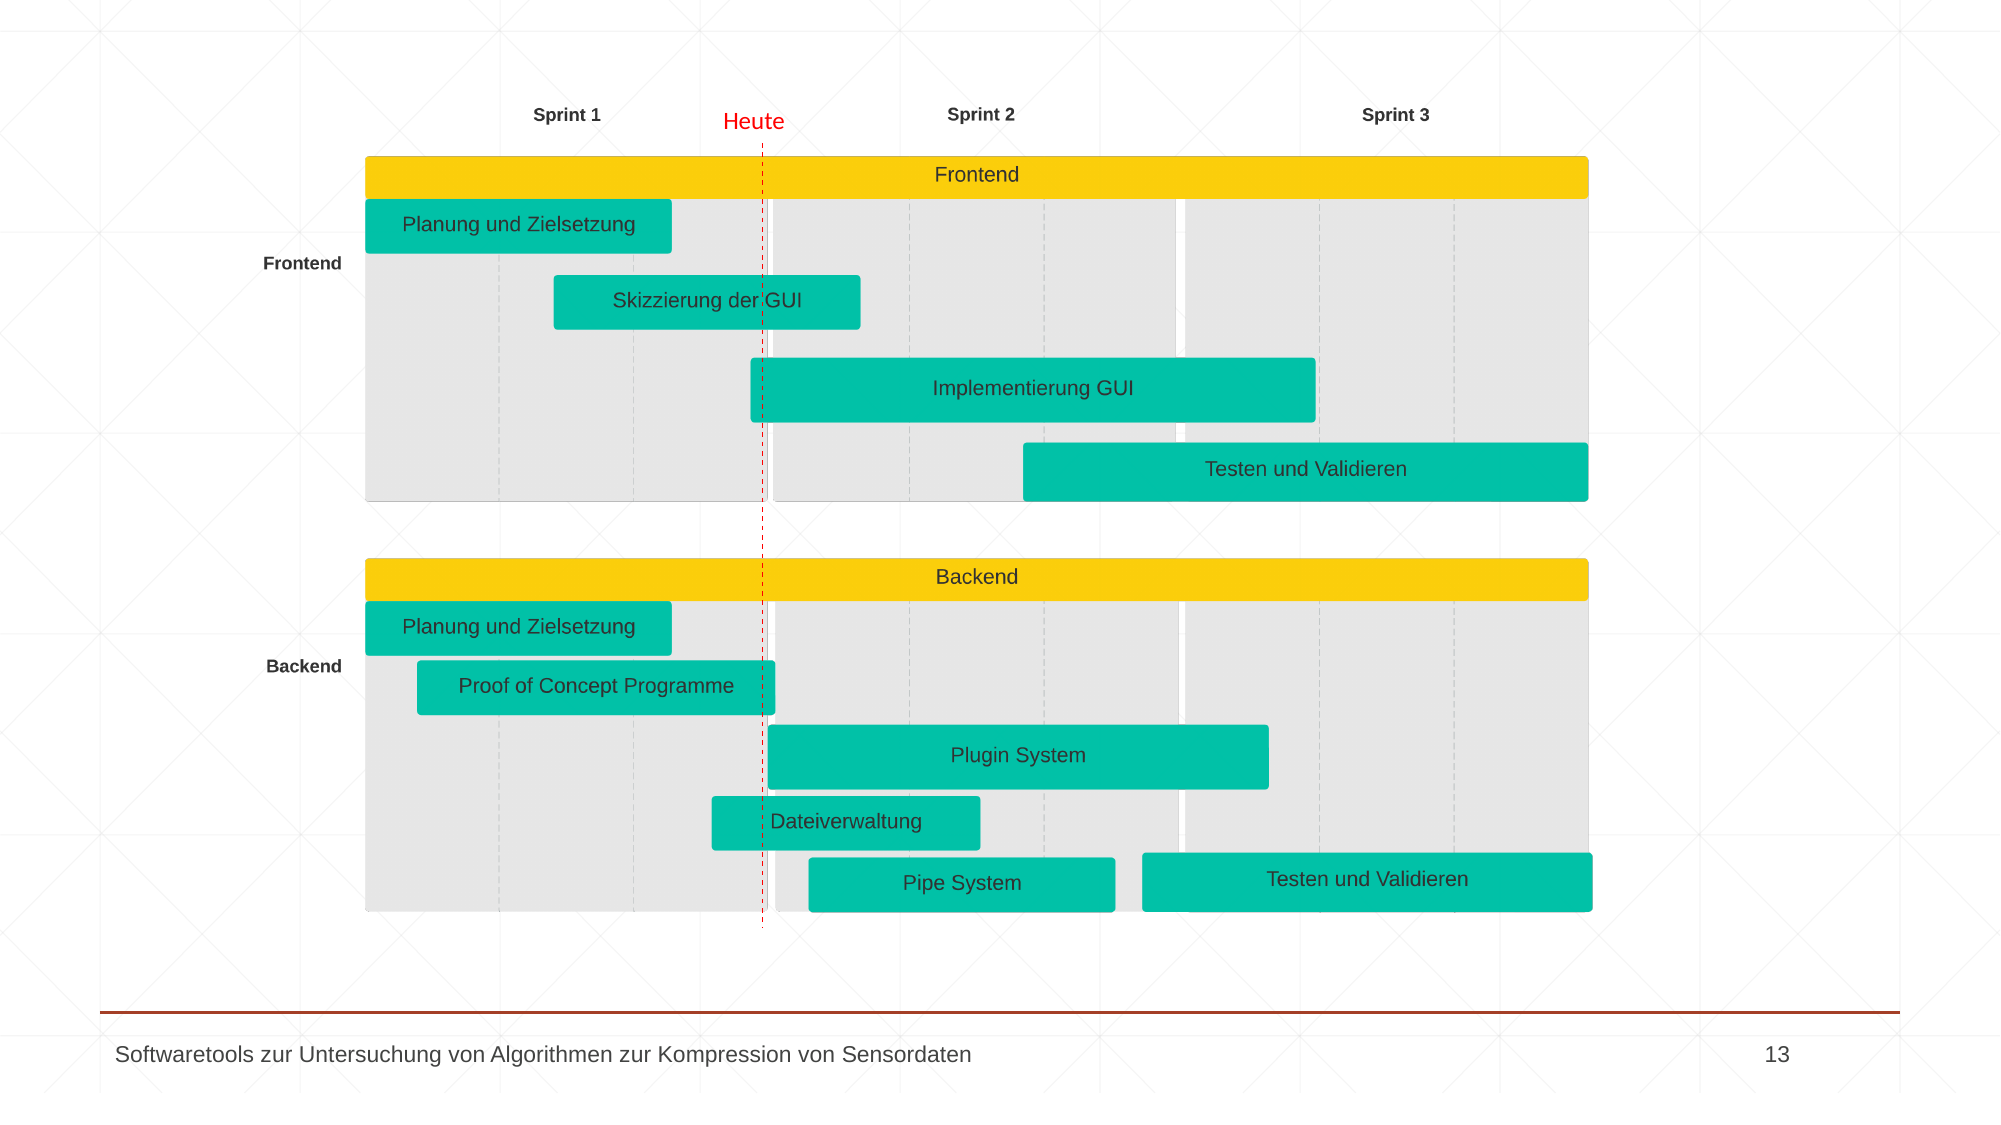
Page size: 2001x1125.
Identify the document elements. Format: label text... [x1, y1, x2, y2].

picture [227, 71, 1646, 962]
text_box Softwaretools zur Untersuchung von Algorithmen zur Kompression von Sensordaten [99, 1031, 1106, 1069]
text_box Heute [708, 97, 863, 144]
text_box [1749, 1031, 1901, 1069]
